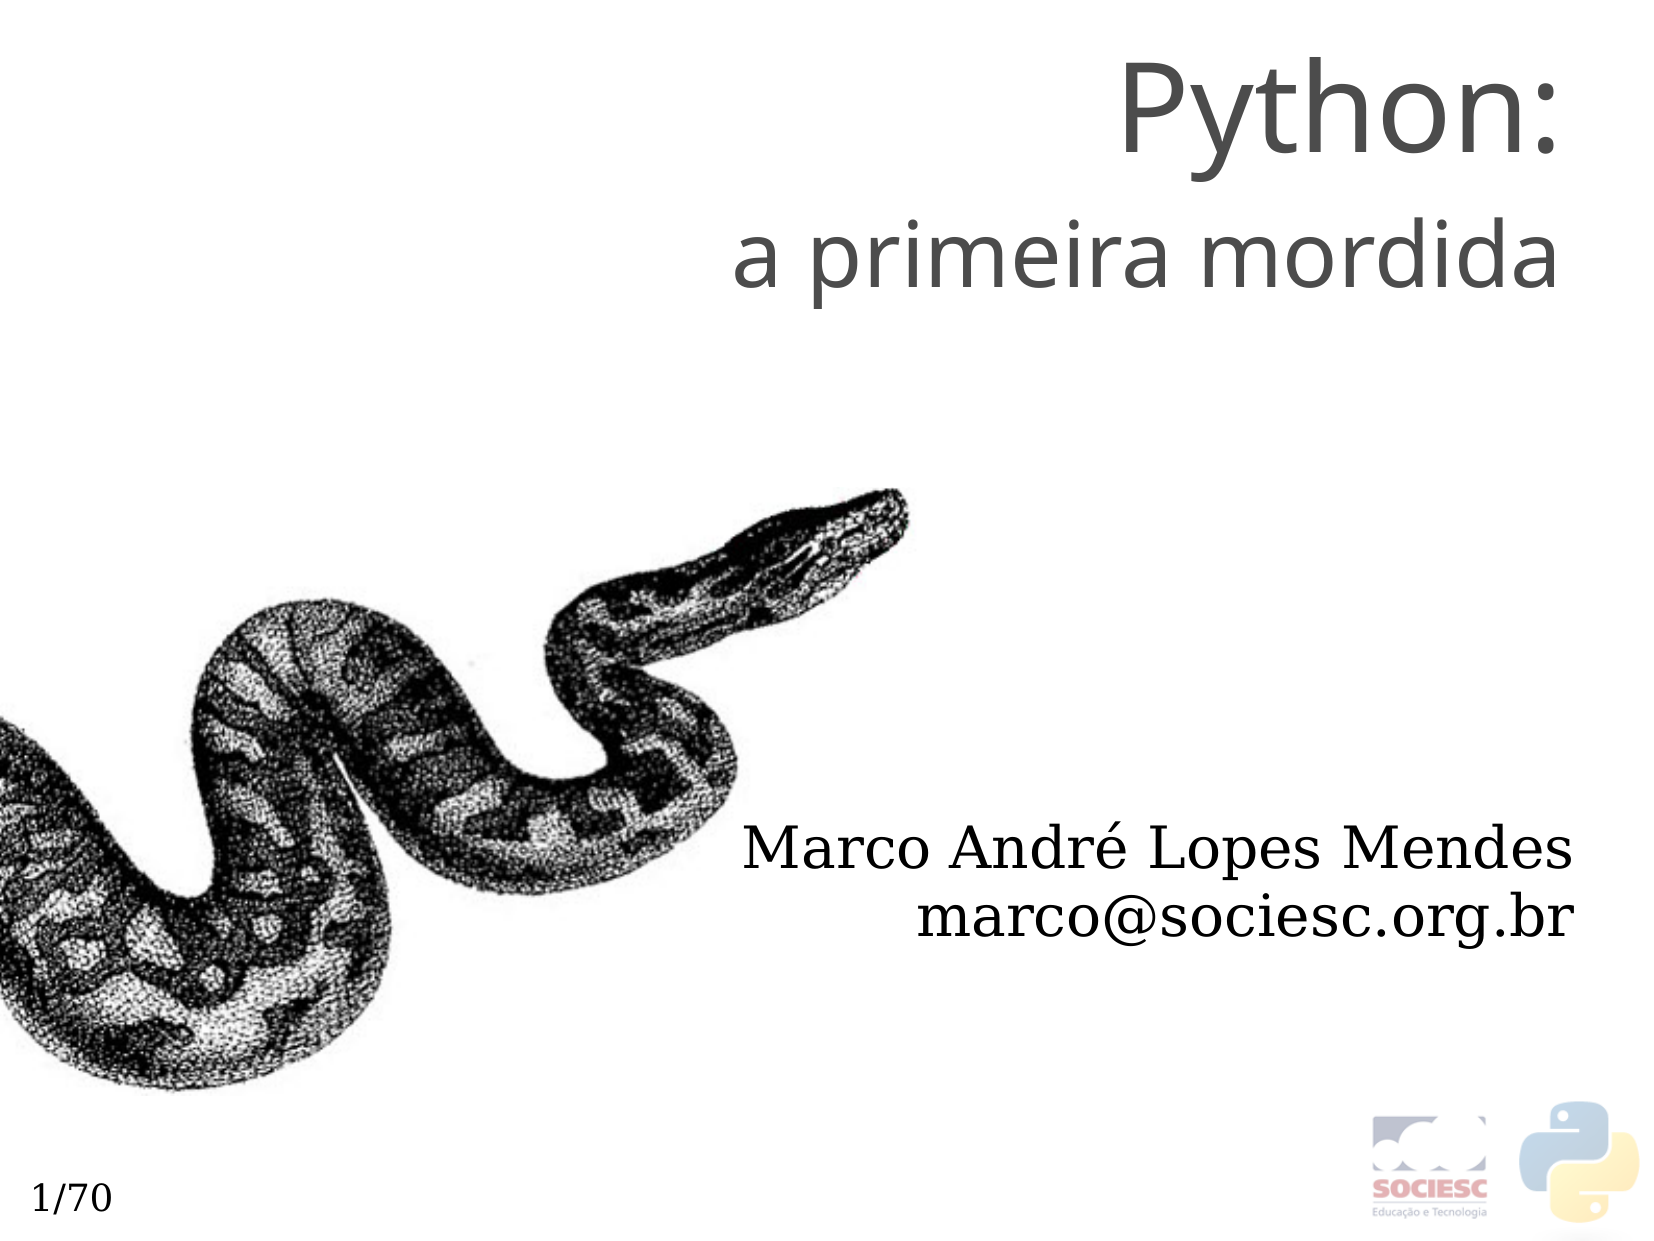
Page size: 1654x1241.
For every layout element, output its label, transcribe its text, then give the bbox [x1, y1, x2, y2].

picture [1340, 1084, 1654, 1241]
title Python: a primeira mordida [75, 40, 1564, 293]
picture [0, 487, 921, 1096]
subtitle Marco André Lopes Mendes marco@sociesc.org.br [679, 787, 1576, 978]
